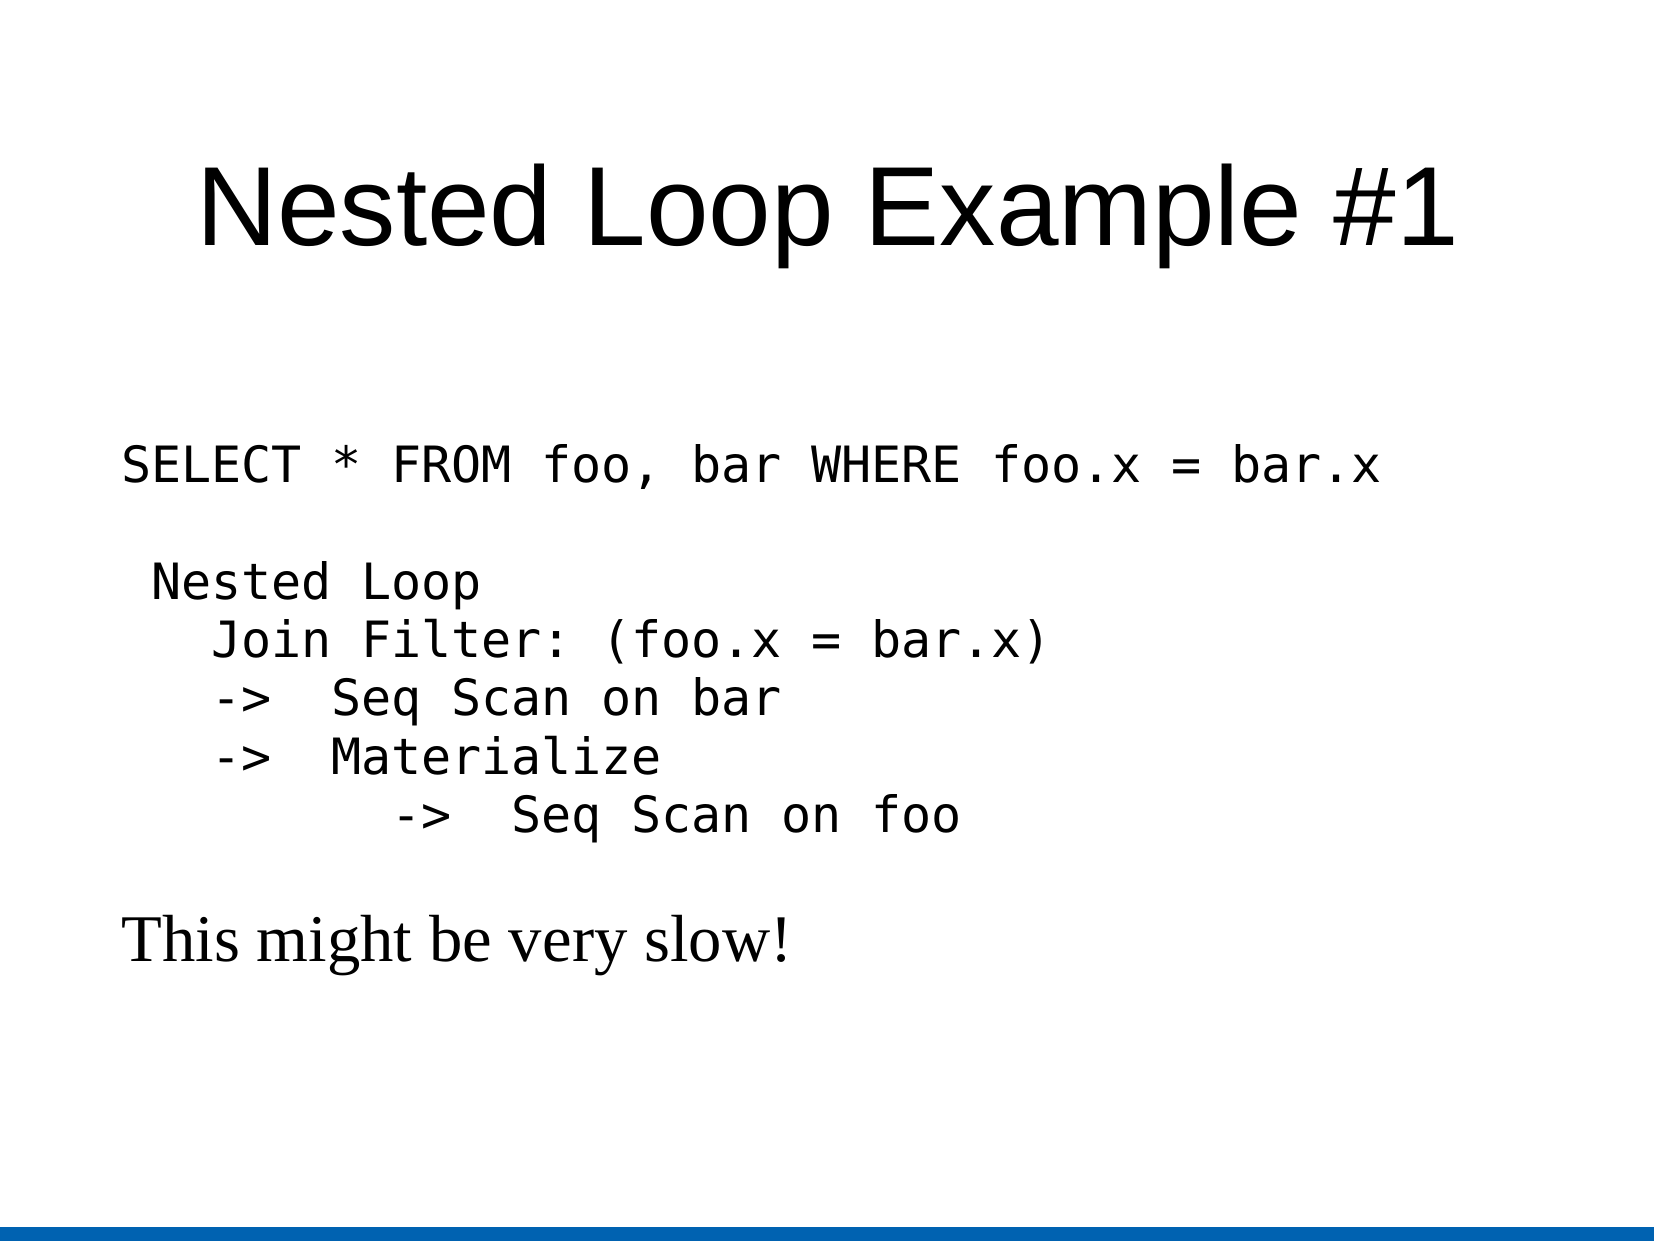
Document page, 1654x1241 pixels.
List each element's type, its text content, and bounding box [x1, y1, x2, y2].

title Nested Loop Example #1 [121, 102, 1533, 311]
subtitle SELECT * FROM foo, bar WHERE foo.x = bar.x Nested Loop Join Filter: (foo.x = bar.x) -> Seq Scan on bar -> Materialize -> Seq Scan on foo This might be very slow! [121, 344, 1533, 1127]
